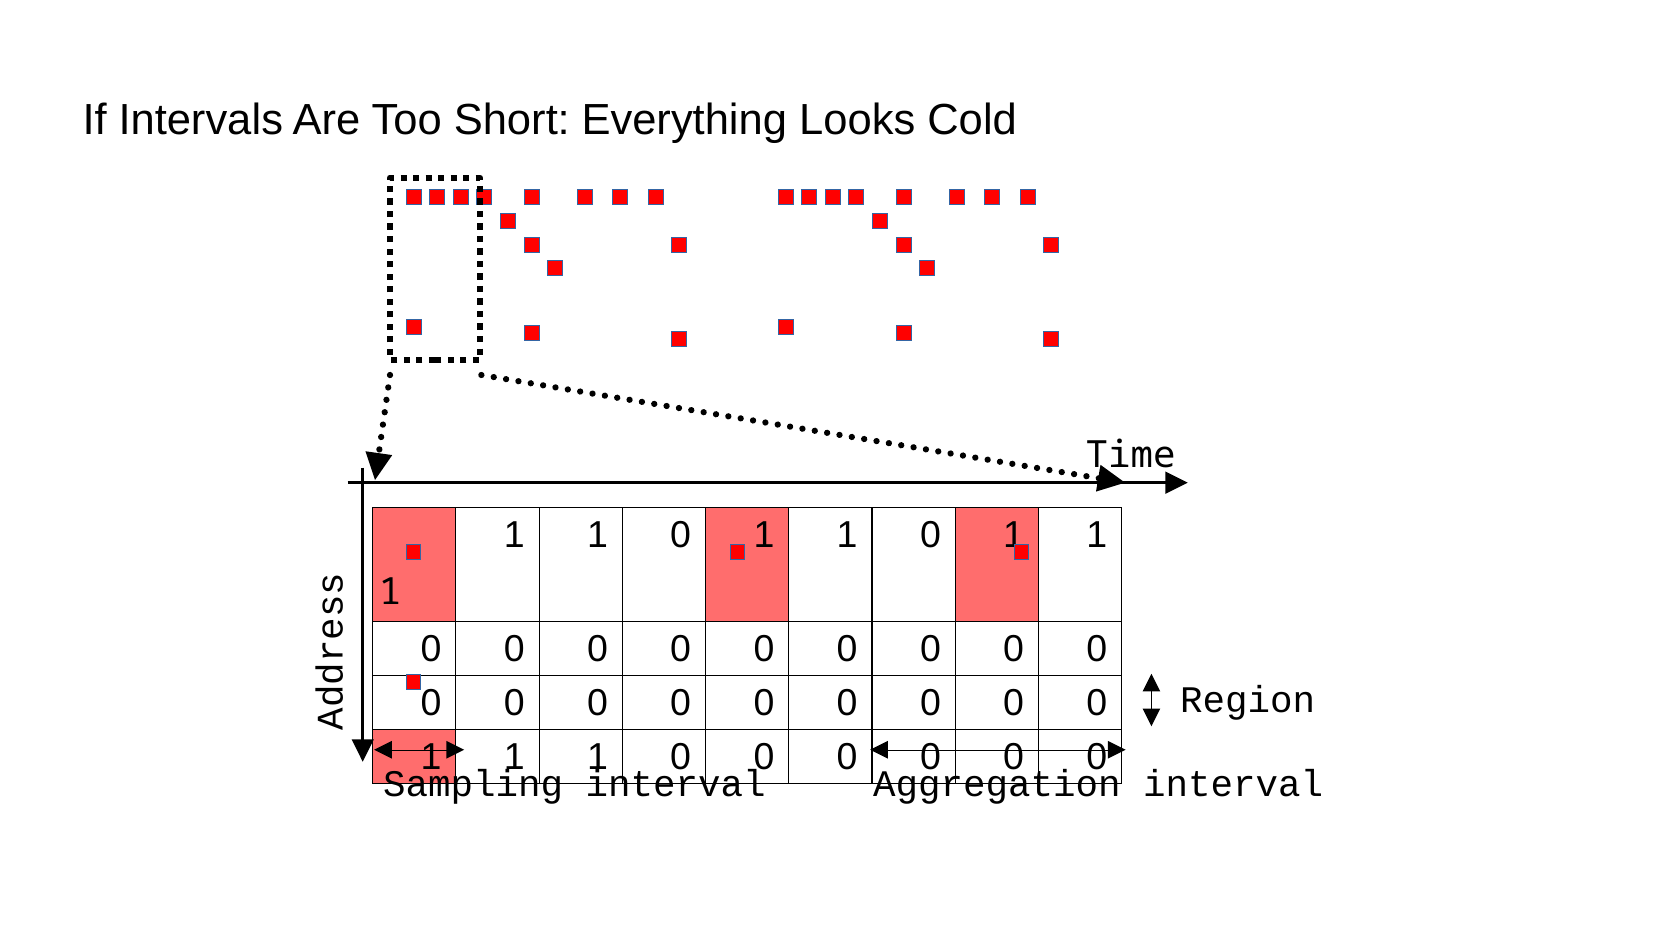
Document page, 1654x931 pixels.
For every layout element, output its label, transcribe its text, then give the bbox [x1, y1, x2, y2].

table_cell 0 [623, 730, 705, 757]
text_box [778, 319, 794, 335]
table_cell 1 [373, 746, 386, 757]
table_cell 0 [1039, 676, 1121, 729]
table_cell 0 [939, 751, 955, 757]
text_box [648, 189, 664, 205]
text_box [919, 260, 935, 276]
table_cell 0 [1039, 622, 1121, 675]
text_box [406, 319, 422, 335]
table_cell 0 [623, 676, 705, 729]
table_cell 1 [433, 751, 446, 757]
title If Intervals Are Too Short: Everything Looks Cold [82, 81, 1571, 157]
table_header 0 [873, 508, 955, 621]
table_cell 0 [789, 622, 871, 675]
table_header 1 [1039, 508, 1121, 621]
table_header 1 [456, 508, 539, 621]
table_cell 0 [623, 622, 705, 675]
table_cell 0 [1091, 751, 1102, 757]
table_cell 0 [873, 622, 955, 675]
text_box [1043, 331, 1059, 347]
table_cell 0 [1022, 751, 1038, 757]
text_box [524, 237, 540, 253]
text_box [577, 189, 593, 205]
table_cell 0 [758, 746, 769, 757]
text_box [453, 189, 469, 205]
text_box [778, 189, 794, 205]
table_cell 0 [956, 622, 1038, 675]
table_cell 0 [404, 676, 455, 729]
text_box [896, 237, 912, 253]
text_box Sampling interval [368, 757, 781, 816]
table_cell 0 [873, 730, 955, 750]
table_cell 1 [540, 730, 622, 757]
table_cell 1 [392, 730, 455, 750]
table_cell 0 [456, 676, 539, 729]
text_box [406, 544, 421, 560]
table_cell 0 [873, 676, 955, 729]
text_box [612, 189, 628, 205]
text_box [896, 189, 912, 205]
text_box [671, 237, 687, 253]
table_cell 0 [1008, 751, 1019, 757]
text_box [984, 189, 1000, 205]
text_box [872, 213, 888, 229]
text_box [1014, 544, 1029, 560]
table_header 1 [789, 508, 871, 621]
table_header 1 [706, 508, 788, 621]
table_cell 0 [456, 622, 539, 675]
text_box [547, 260, 563, 276]
text_box [825, 189, 841, 205]
table_cell 0 [706, 730, 788, 783]
table_cell 1 [456, 730, 539, 757]
text_box [801, 189, 817, 205]
text_box Address [304, 540, 404, 746]
table_cell 0 [404, 622, 455, 675]
text_box [406, 189, 422, 205]
text_box [848, 189, 864, 205]
table_cell 0 [540, 676, 622, 729]
table_cell 0 [789, 676, 871, 729]
text_box Region [1165, 673, 1331, 732]
table_cell 0 [873, 752, 882, 757]
table_header 0 [623, 508, 705, 621]
table_cell 0 [675, 746, 686, 757]
text_box [1020, 189, 1036, 205]
text_box [429, 189, 445, 205]
table_cell 0 [956, 730, 1038, 750]
table_header 1 [373, 508, 455, 621]
text_box [406, 674, 421, 690]
text_box Aggregation interval [858, 757, 1339, 816]
table_cell 1 [392, 751, 429, 757]
text_box Time [1070, 419, 1191, 486]
text_box [476, 189, 492, 205]
table_cell 0 [706, 676, 788, 729]
text_box [524, 325, 540, 341]
text_box [730, 544, 745, 560]
table_cell 0 [1039, 751, 1088, 757]
text_box [949, 189, 965, 205]
table_cell 0 [925, 751, 936, 757]
table_cell 0 [706, 622, 788, 675]
table_cell 0 [888, 751, 922, 757]
table_cell 0 [956, 676, 1038, 729]
table_cell 0 [956, 751, 1005, 757]
text_box [896, 325, 912, 341]
text_box [671, 331, 687, 347]
text_box [1043, 237, 1059, 253]
table_header 1 [540, 508, 622, 621]
table_header 1 [956, 508, 1038, 621]
text_box [500, 213, 516, 229]
text_box [524, 189, 540, 205]
table_cell 0 [540, 622, 622, 675]
table_cell 0 [789, 730, 871, 783]
table_cell 0 [1039, 730, 1121, 750]
